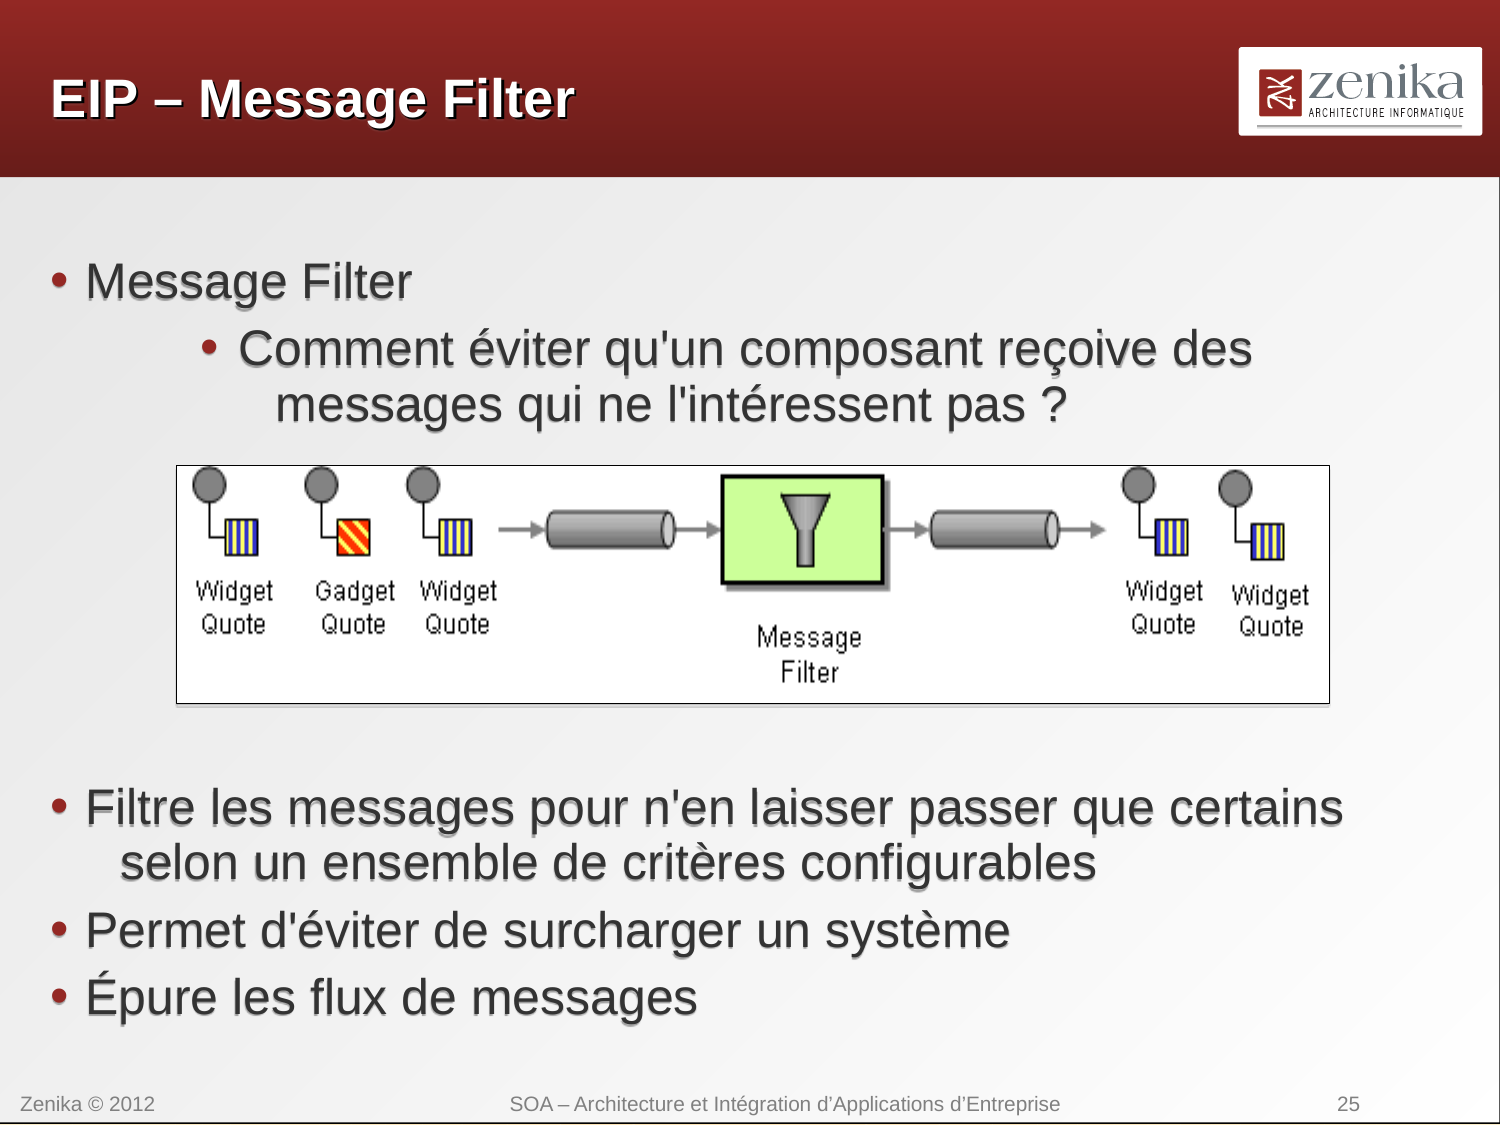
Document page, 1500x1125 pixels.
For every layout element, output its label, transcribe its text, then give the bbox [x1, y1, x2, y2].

subtitle Message Filter Comment éviter qu'un composant reçoive des messages qui ne l'intéressent pas ? Filtre les messages pour n'en laisser passer que certains selon un ensemble de critères configurables Permet d'éviter de surcharger un système Épure les flux de messages [50, 249, 1477, 1064]
title EIP – Message Filter [50, 22, 1206, 172]
picture [177, 466, 1329, 703]
